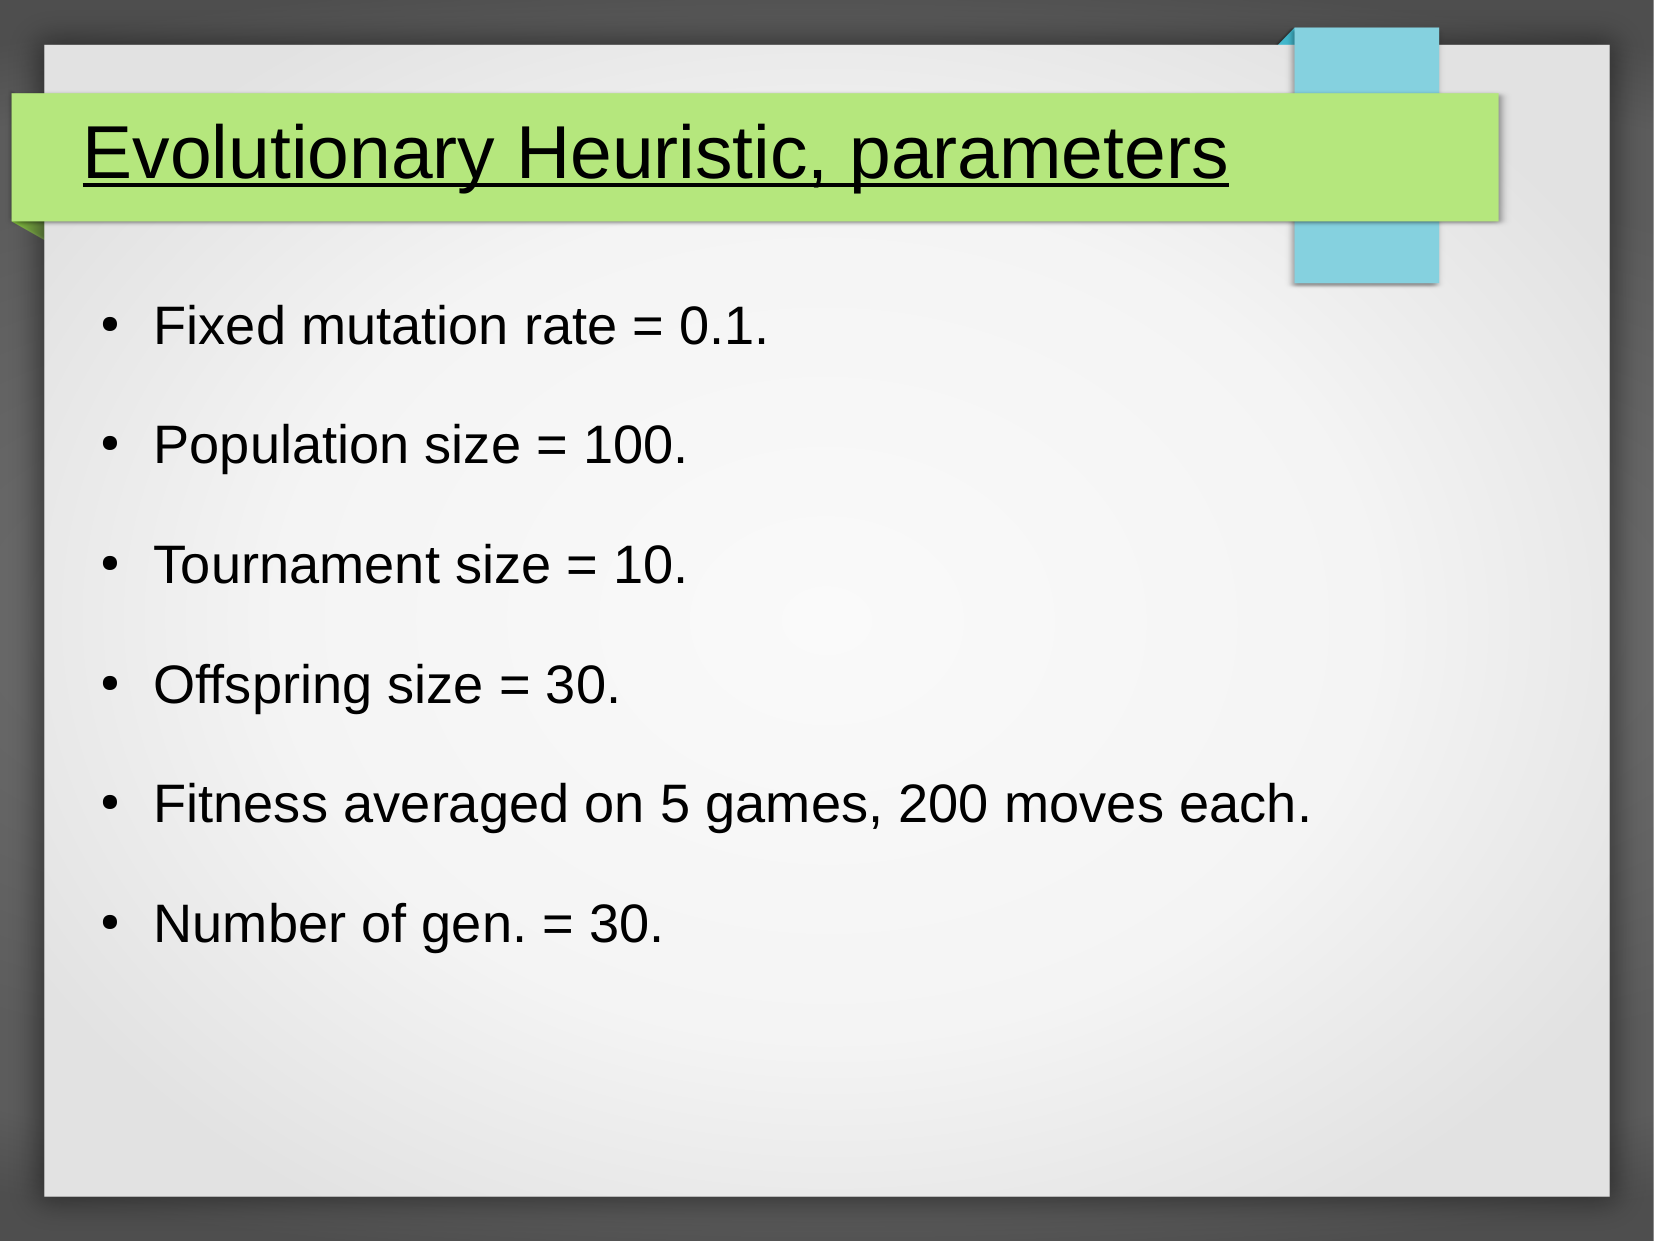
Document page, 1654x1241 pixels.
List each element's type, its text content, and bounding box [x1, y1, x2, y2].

picture [0, 0, 1654, 1241]
title Evolutionary Heuristic, parameters [82, 49, 1571, 257]
list Fixed mutation rate = 0.1. Population size = 100. Tournament size = 10. Offspring size = 30. Fitness averaged on 5 games, 200 moves each. Number of gen. = 30. [82, 295, 1571, 1015]
